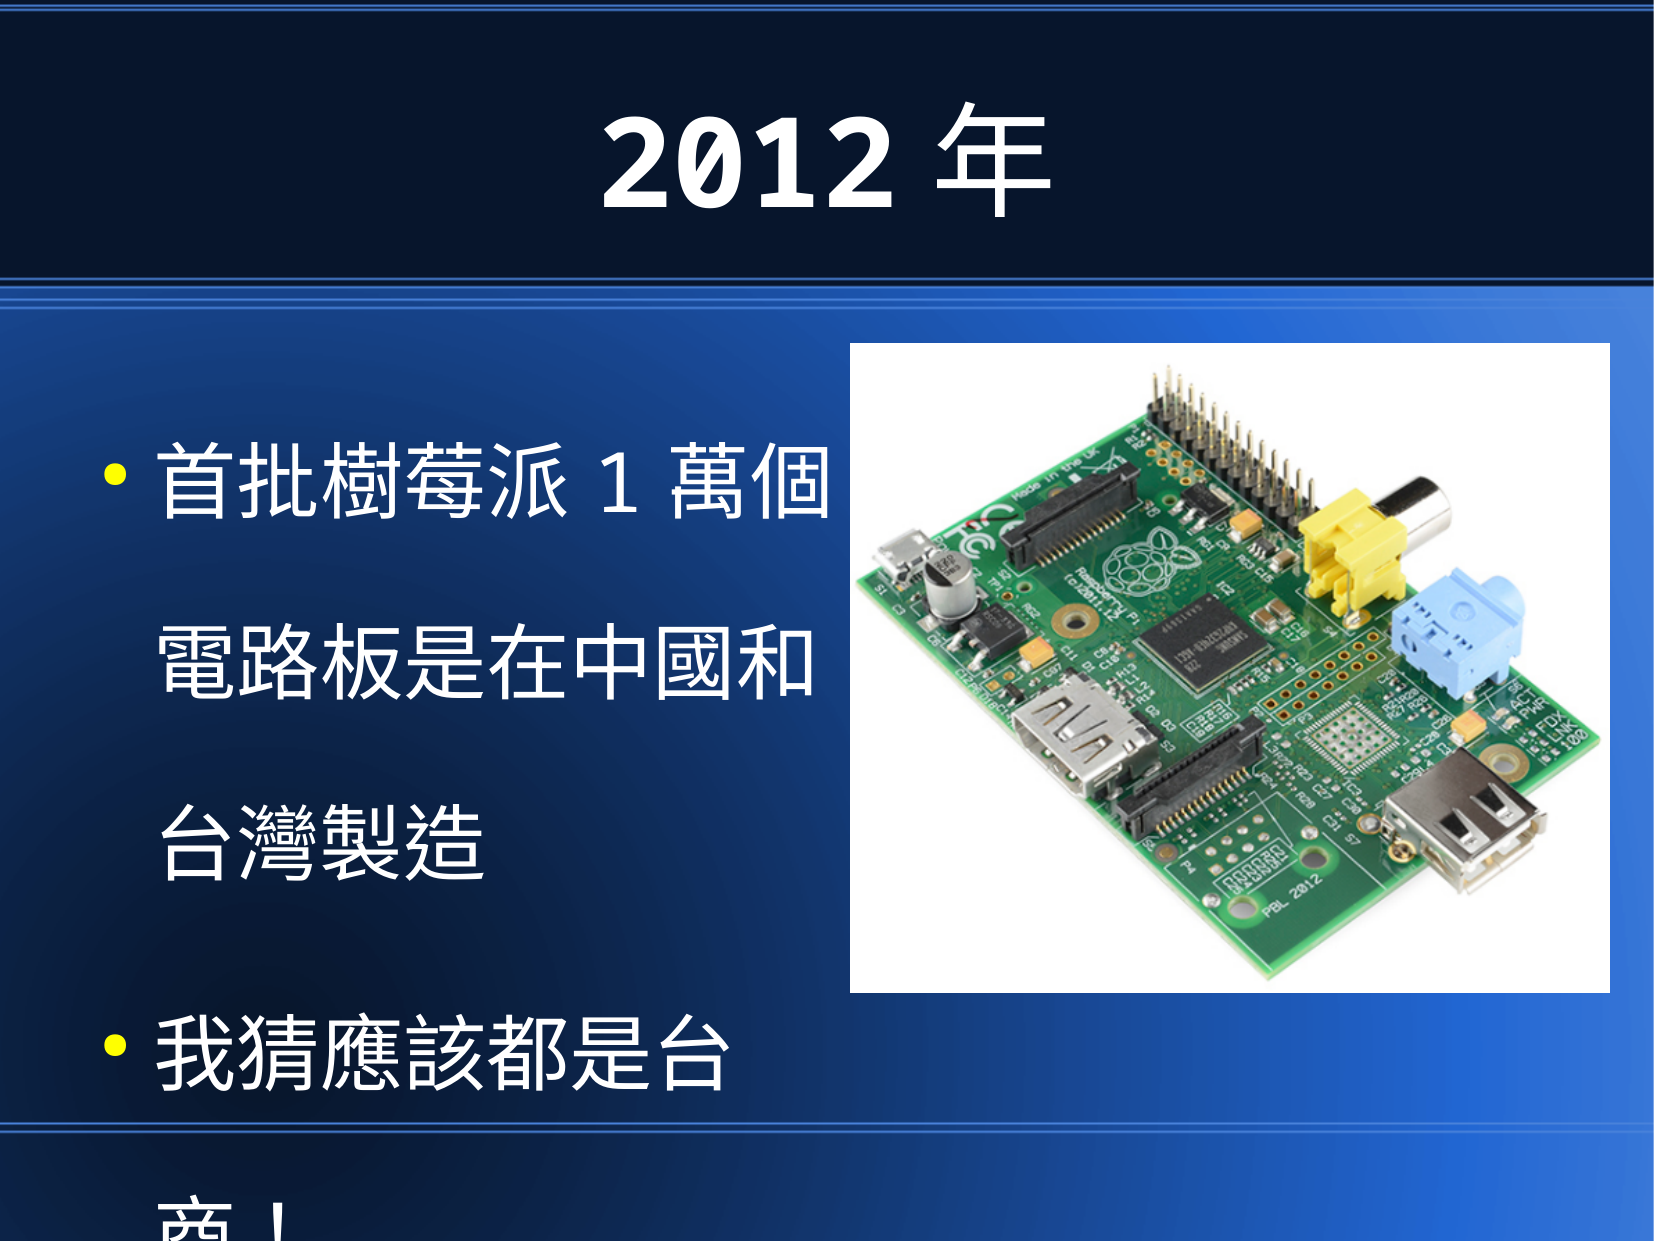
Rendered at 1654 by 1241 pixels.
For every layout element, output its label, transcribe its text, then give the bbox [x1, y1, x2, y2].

picture [0, 0, 1654, 1241]
title 2012年 [82, 49, 1571, 257]
list 首批樹莓派1萬個電路板是在中國和台灣製造 我猜應該都是台商！ [82, 355, 839, 1241]
